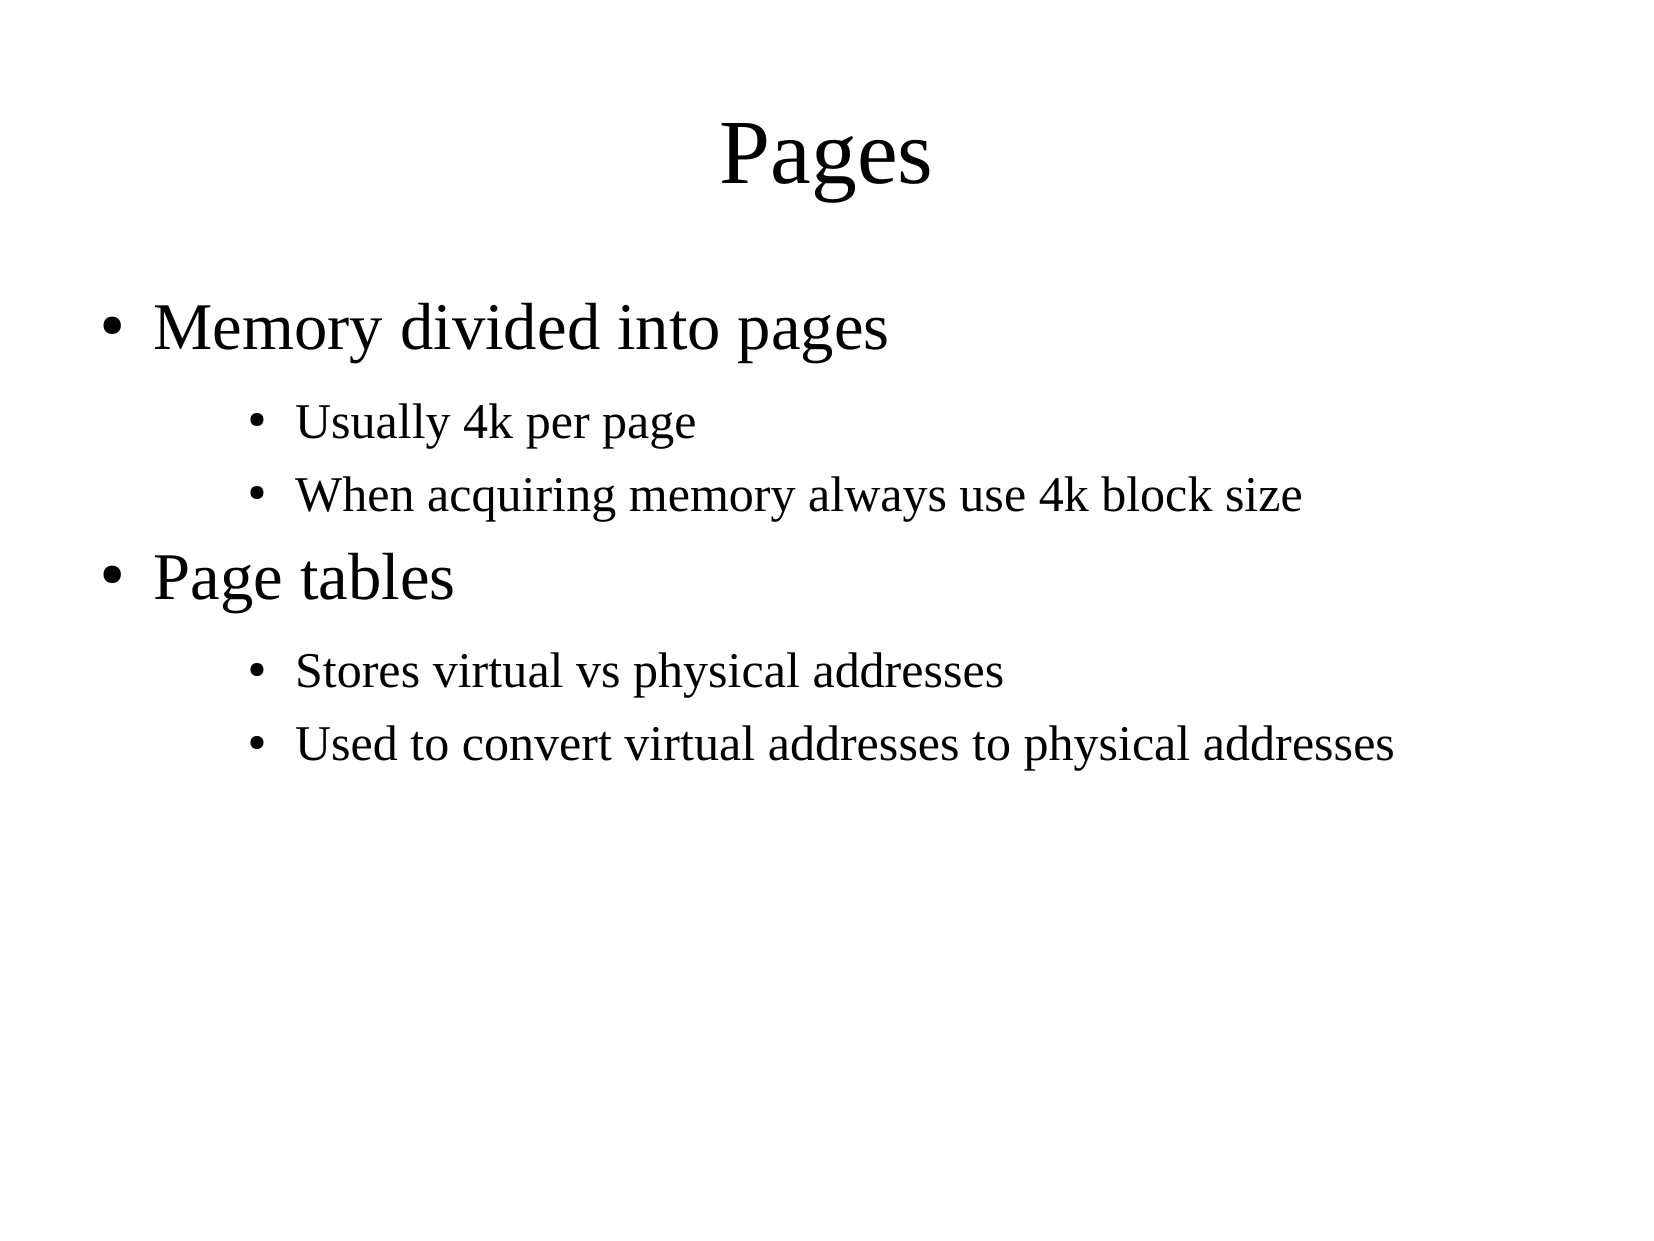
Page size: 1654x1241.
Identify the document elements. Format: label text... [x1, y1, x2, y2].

list Memory divided into pages Usually 4k per page When acquiring memory always use 4k block size Page tables Stores virtual vs physical addresses Used to convert virtual addresses to physical addresses [82, 290, 1571, 1010]
title Pages [82, 49, 1571, 257]
